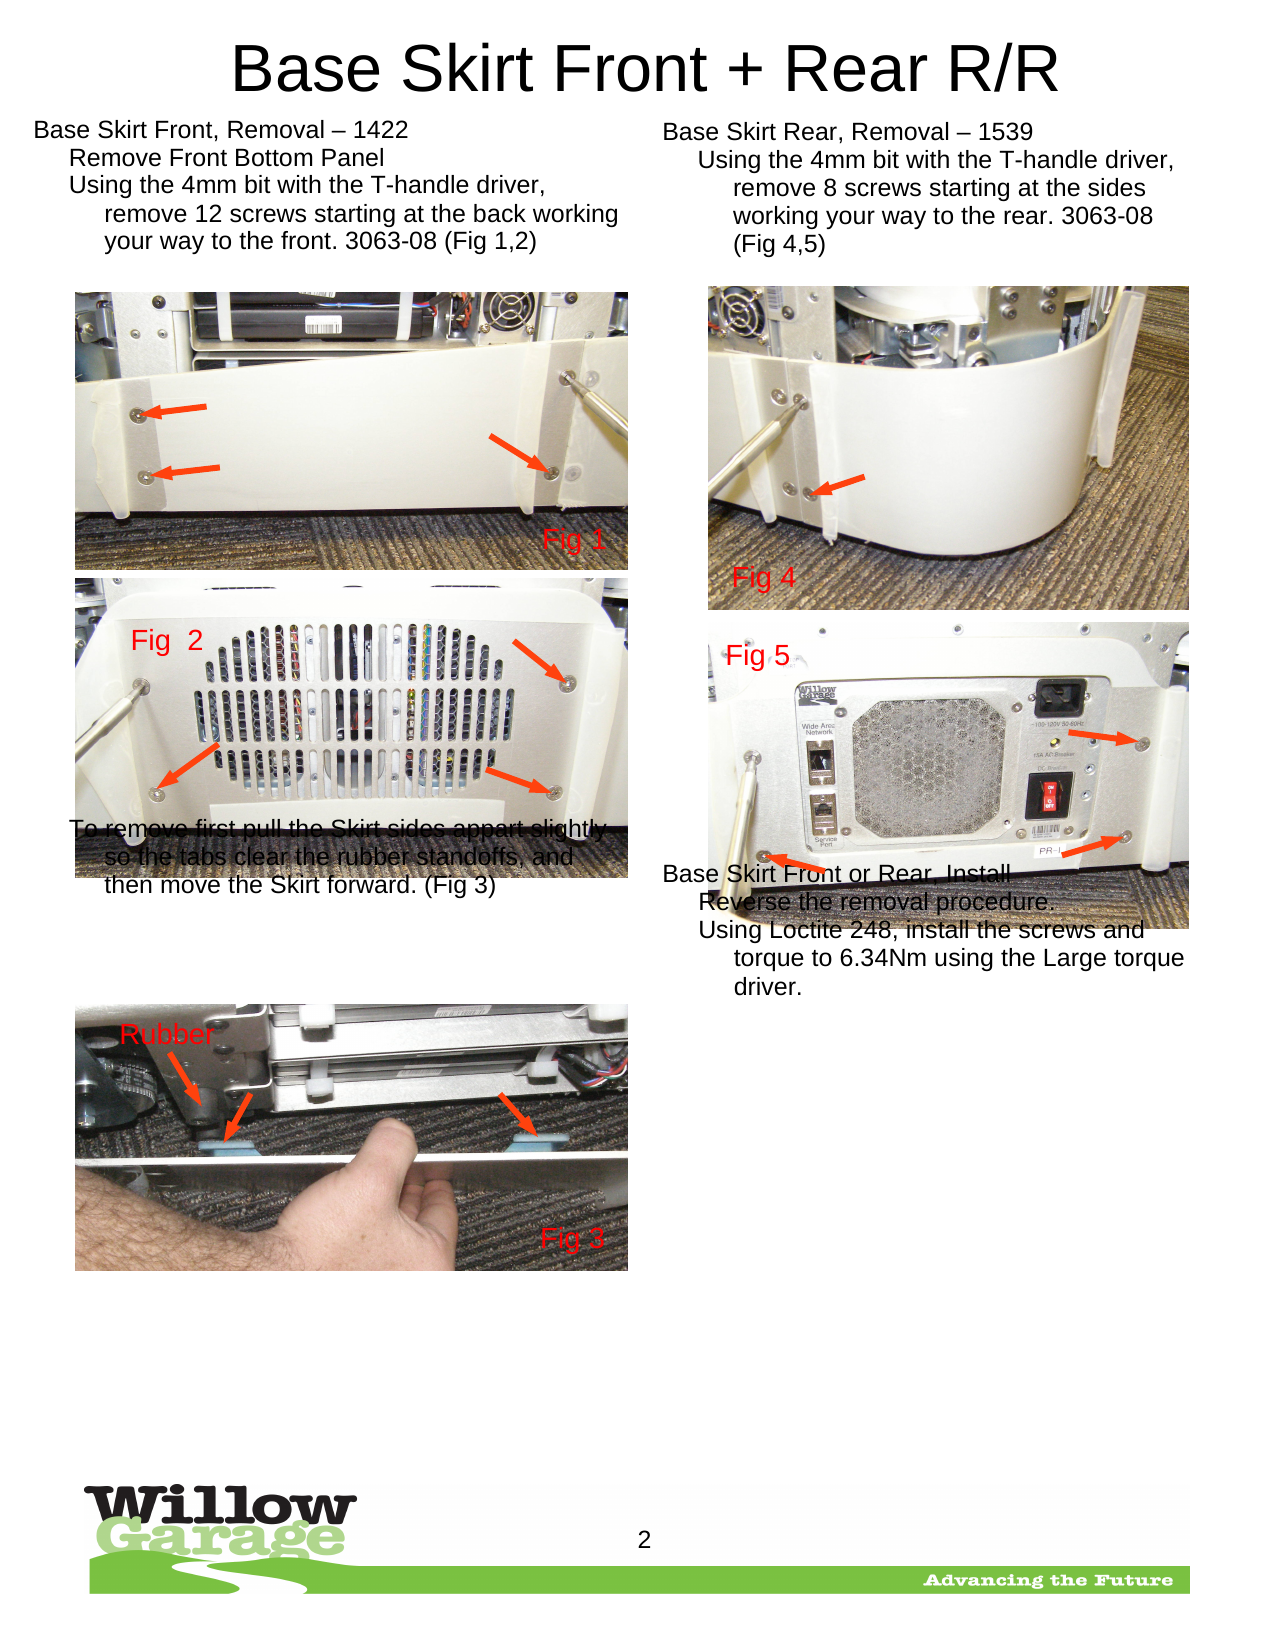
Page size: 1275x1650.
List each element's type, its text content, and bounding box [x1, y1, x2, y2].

list Base Skirt Rear, Removal – 1539 Using the 4mm bit with the T-handle driver, remove 8 screws starting at the sides working your way to the rear. 3063-08 (Fig 4,5) Base Skirt Front or Rear, Install Reverse the removal procedure. Using Loctite 248, install the screws and torque to 6.34Nm using the Large torque driver. [662, 117, 1202, 1650]
title Base Skirt Front + Rear R/R [94, 16, 1200, 120]
text_box Fig 2 [115, 616, 219, 668]
text_box Rubber [104, 1011, 231, 1063]
list Base Skirt Front, Removal – 1422 Remove Front Bottom Panel Using the 4mm bit with the T-handle driver, remove 12 screws starting at the back working your way to the front. 3063-08 (Fig 1,2) To remove first pull the Skirt sides appart slightly so the tabs clear the rubber standoffs, and then move the Skirt forward. (Fig 3) [33, 115, 627, 1078]
text_box Fig 5 [710, 631, 808, 683]
text_box Fig 1 [527, 516, 622, 568]
picture [75, 1004, 628, 1271]
picture [84, 1484, 662, 1594]
text_box Fig 3 [525, 1215, 621, 1267]
